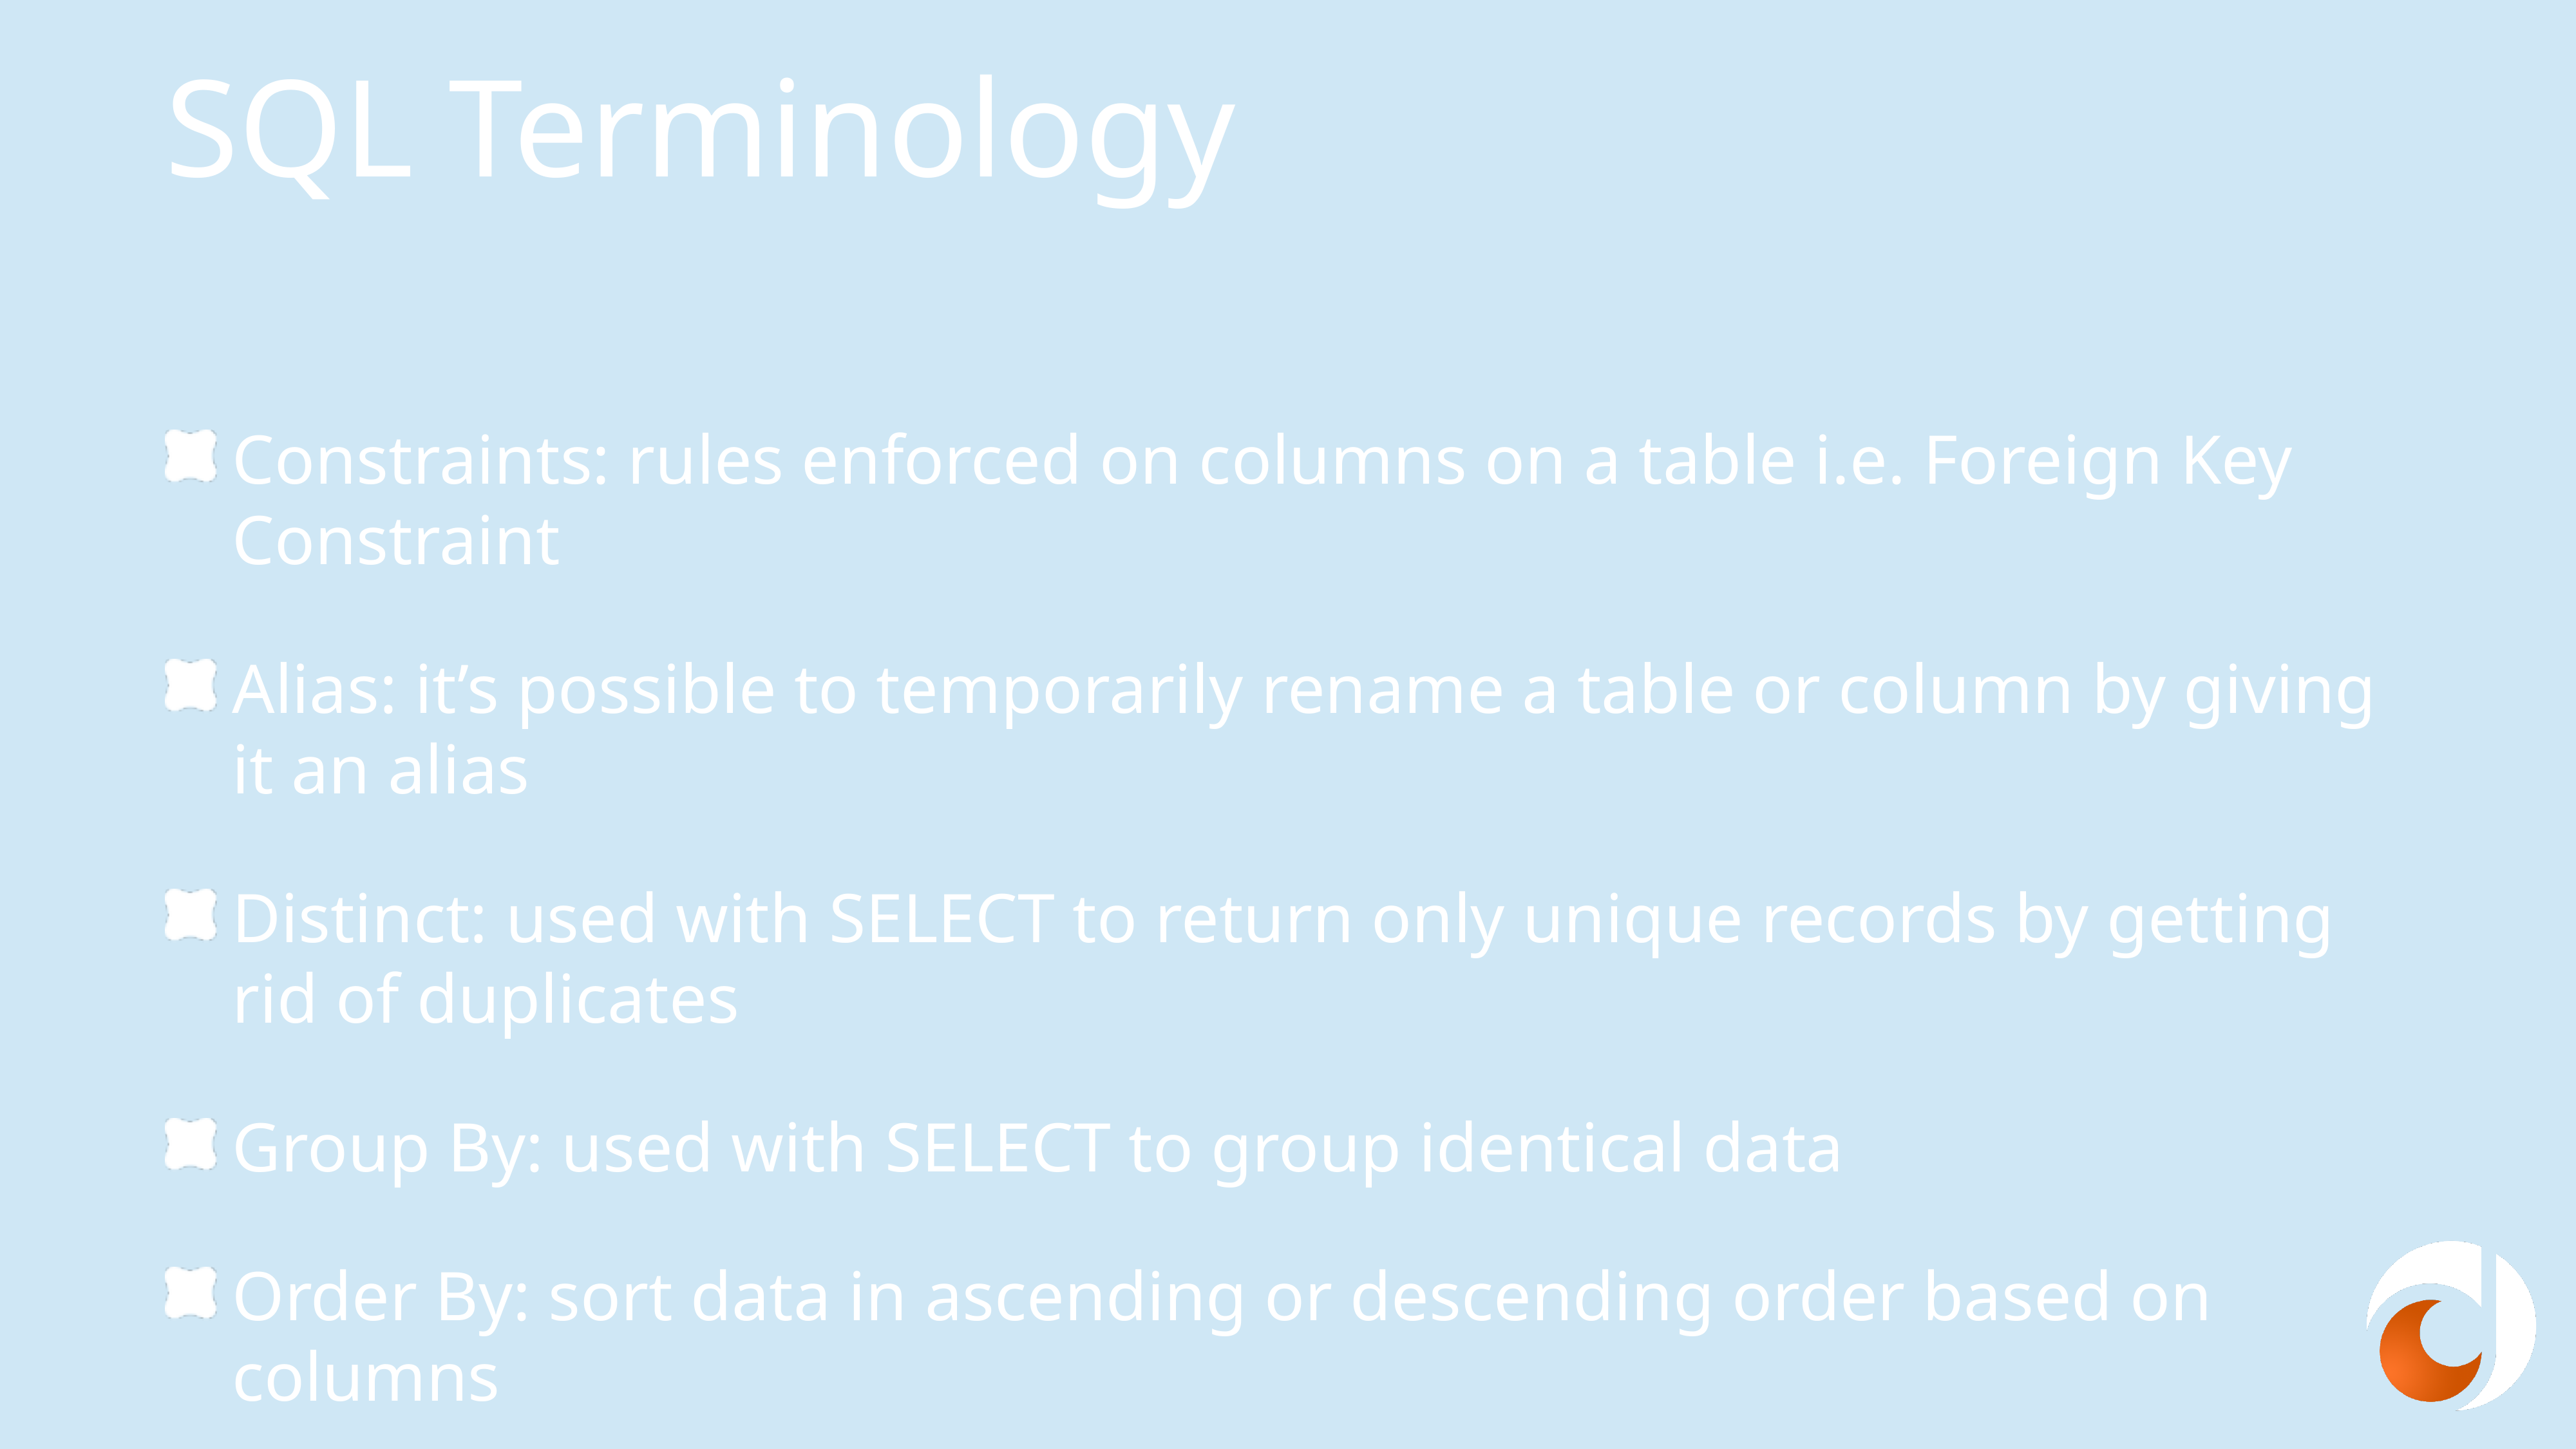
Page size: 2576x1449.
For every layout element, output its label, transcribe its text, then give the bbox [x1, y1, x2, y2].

picture [2361, 1236, 2550, 1414]
list Constraints: rules enforced on columns on a table i.e. Foreign Key Constraint Alias: it’s possible to temporarily rename a table or column by giving it an alias Distinct: used with SELECT to return only unique records by getting rid of duplicates Group By: used with SELECT to group identical data Order By: sort data in ascending or descending order based on columns Drop Table: completely deletes all of the data within a table as well as table itself Truncate Table: deletes only data in the table but keeps table as is [155, 412, 2421, 1356]
title SQL Terminology [155, 37, 2421, 400]
